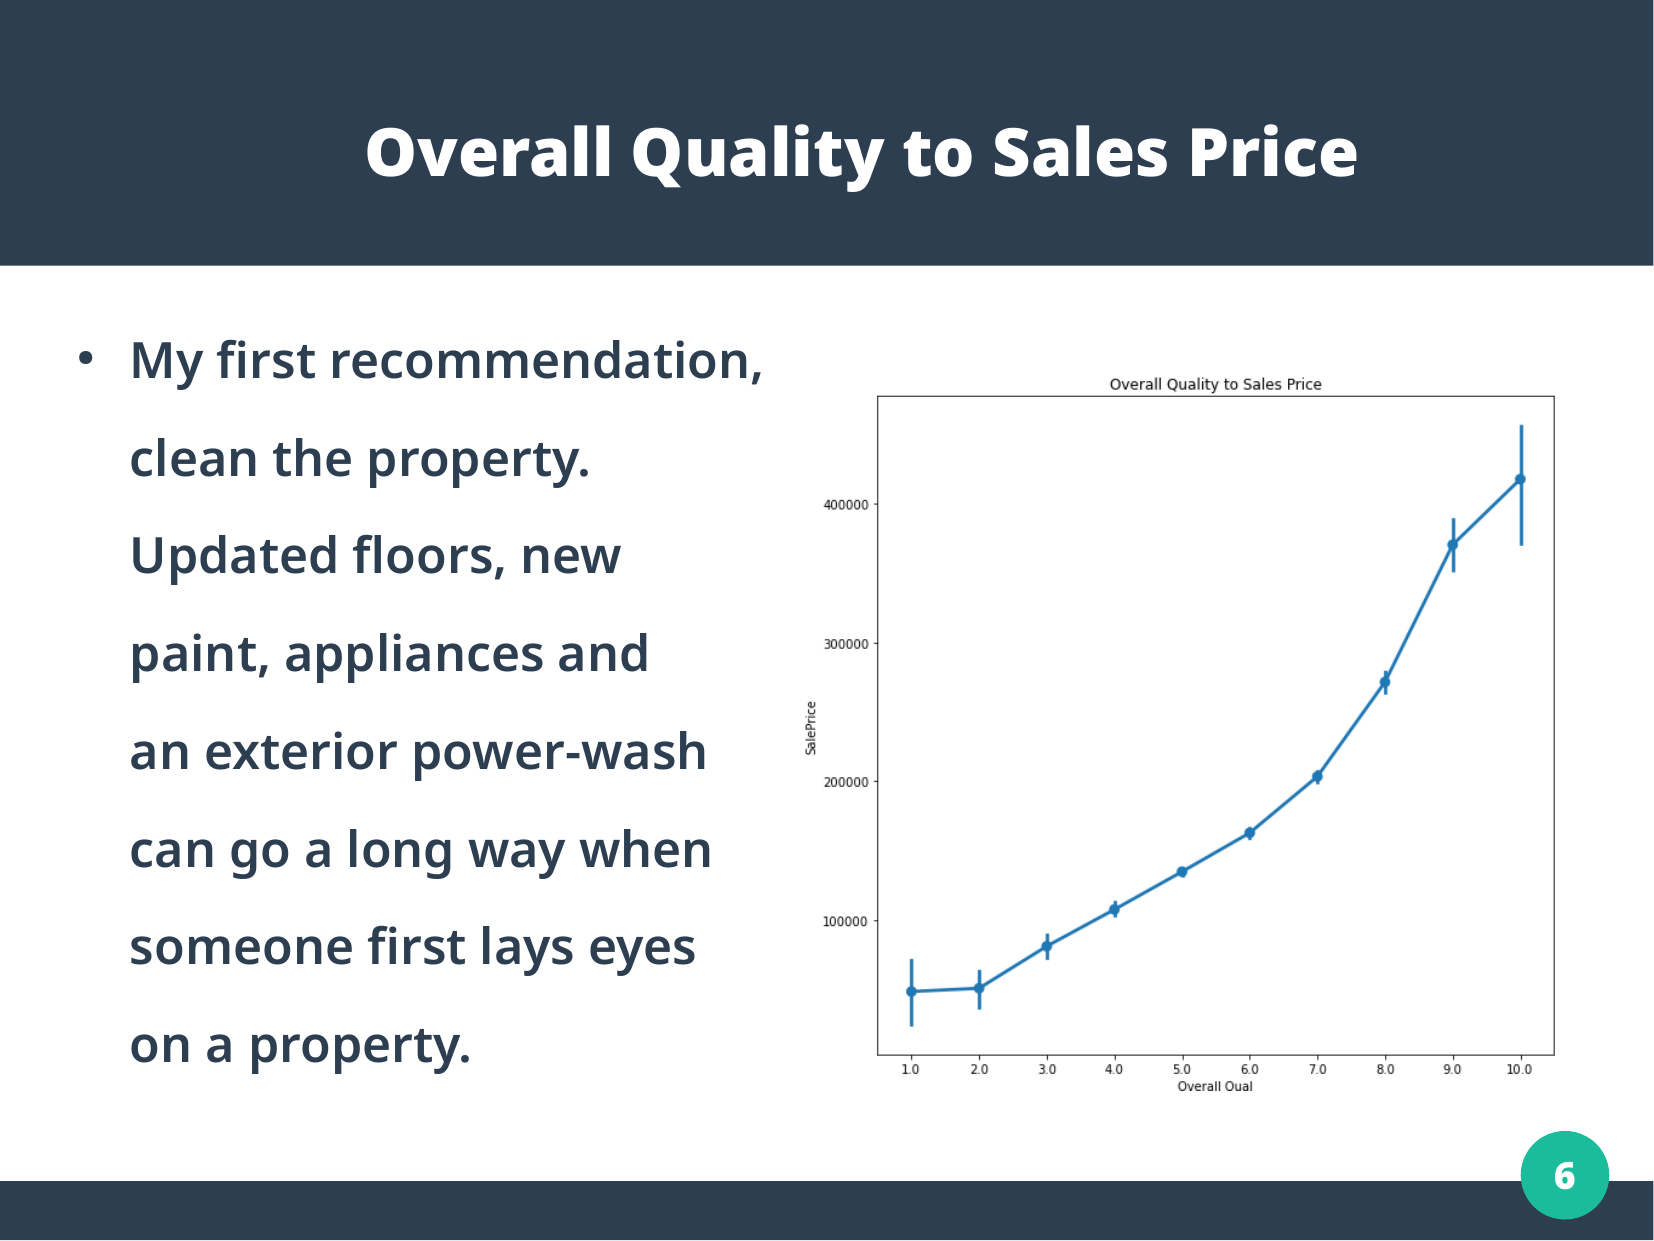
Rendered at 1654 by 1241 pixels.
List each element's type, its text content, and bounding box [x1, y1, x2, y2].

title Overall Quality to Sales Price [59, 49, 1595, 207]
list My first recommendation, clean the property. Updated floors, new paint, appliances and an exterior power-wash can go a long way when someone first lays eyes on a property. [59, 324, 871, 1152]
picture [802, 374, 1561, 1092]
